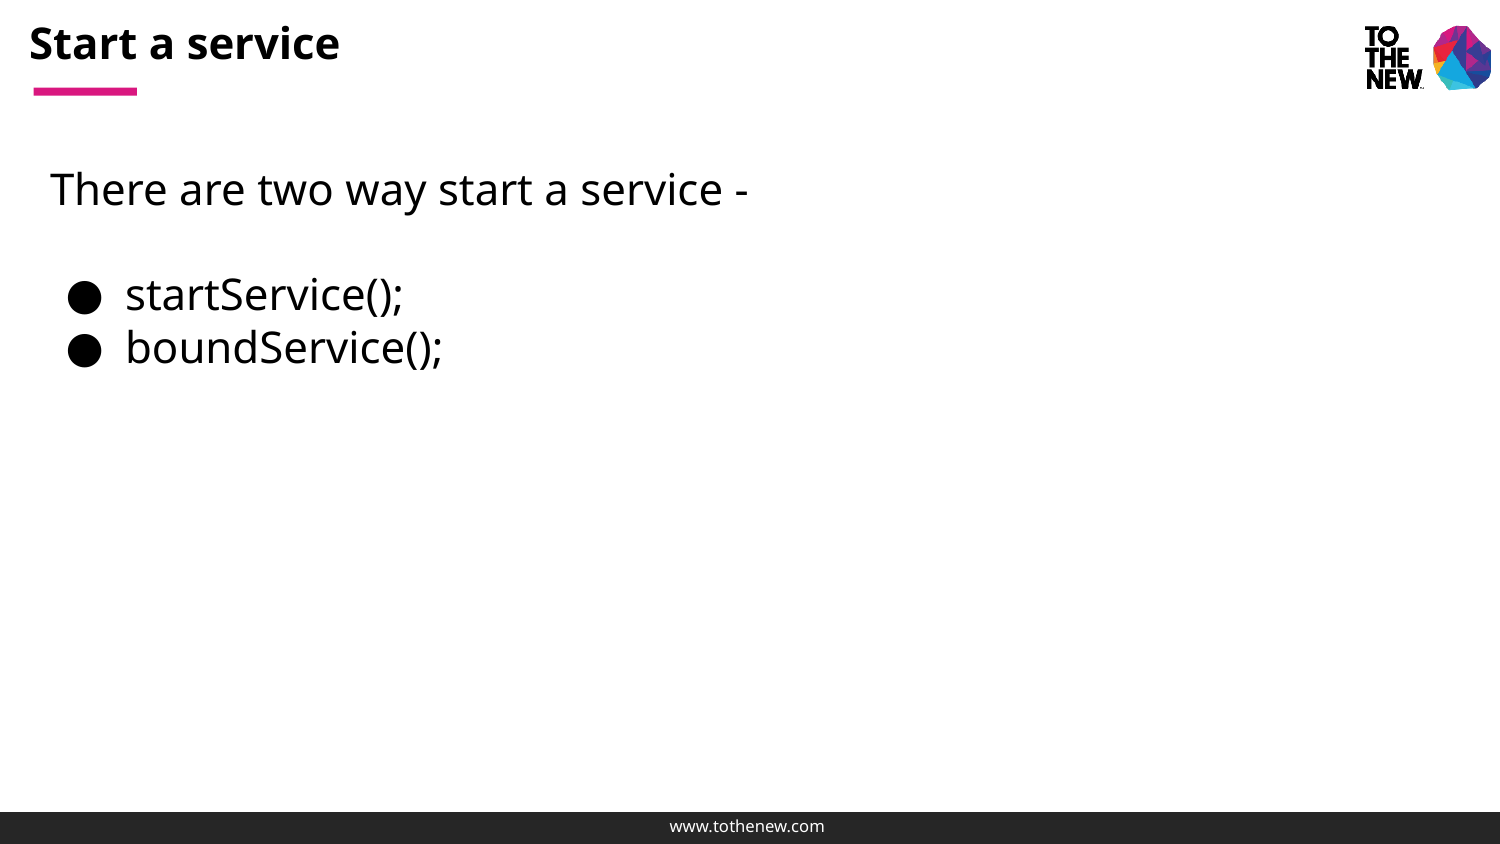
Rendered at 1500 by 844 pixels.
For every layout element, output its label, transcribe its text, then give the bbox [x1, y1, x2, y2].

title Start a service [14, 14, 1350, 85]
list There are two way start a service - startService(); boundService(); [35, 154, 1404, 718]
picture [1350, 0, 1500, 116]
